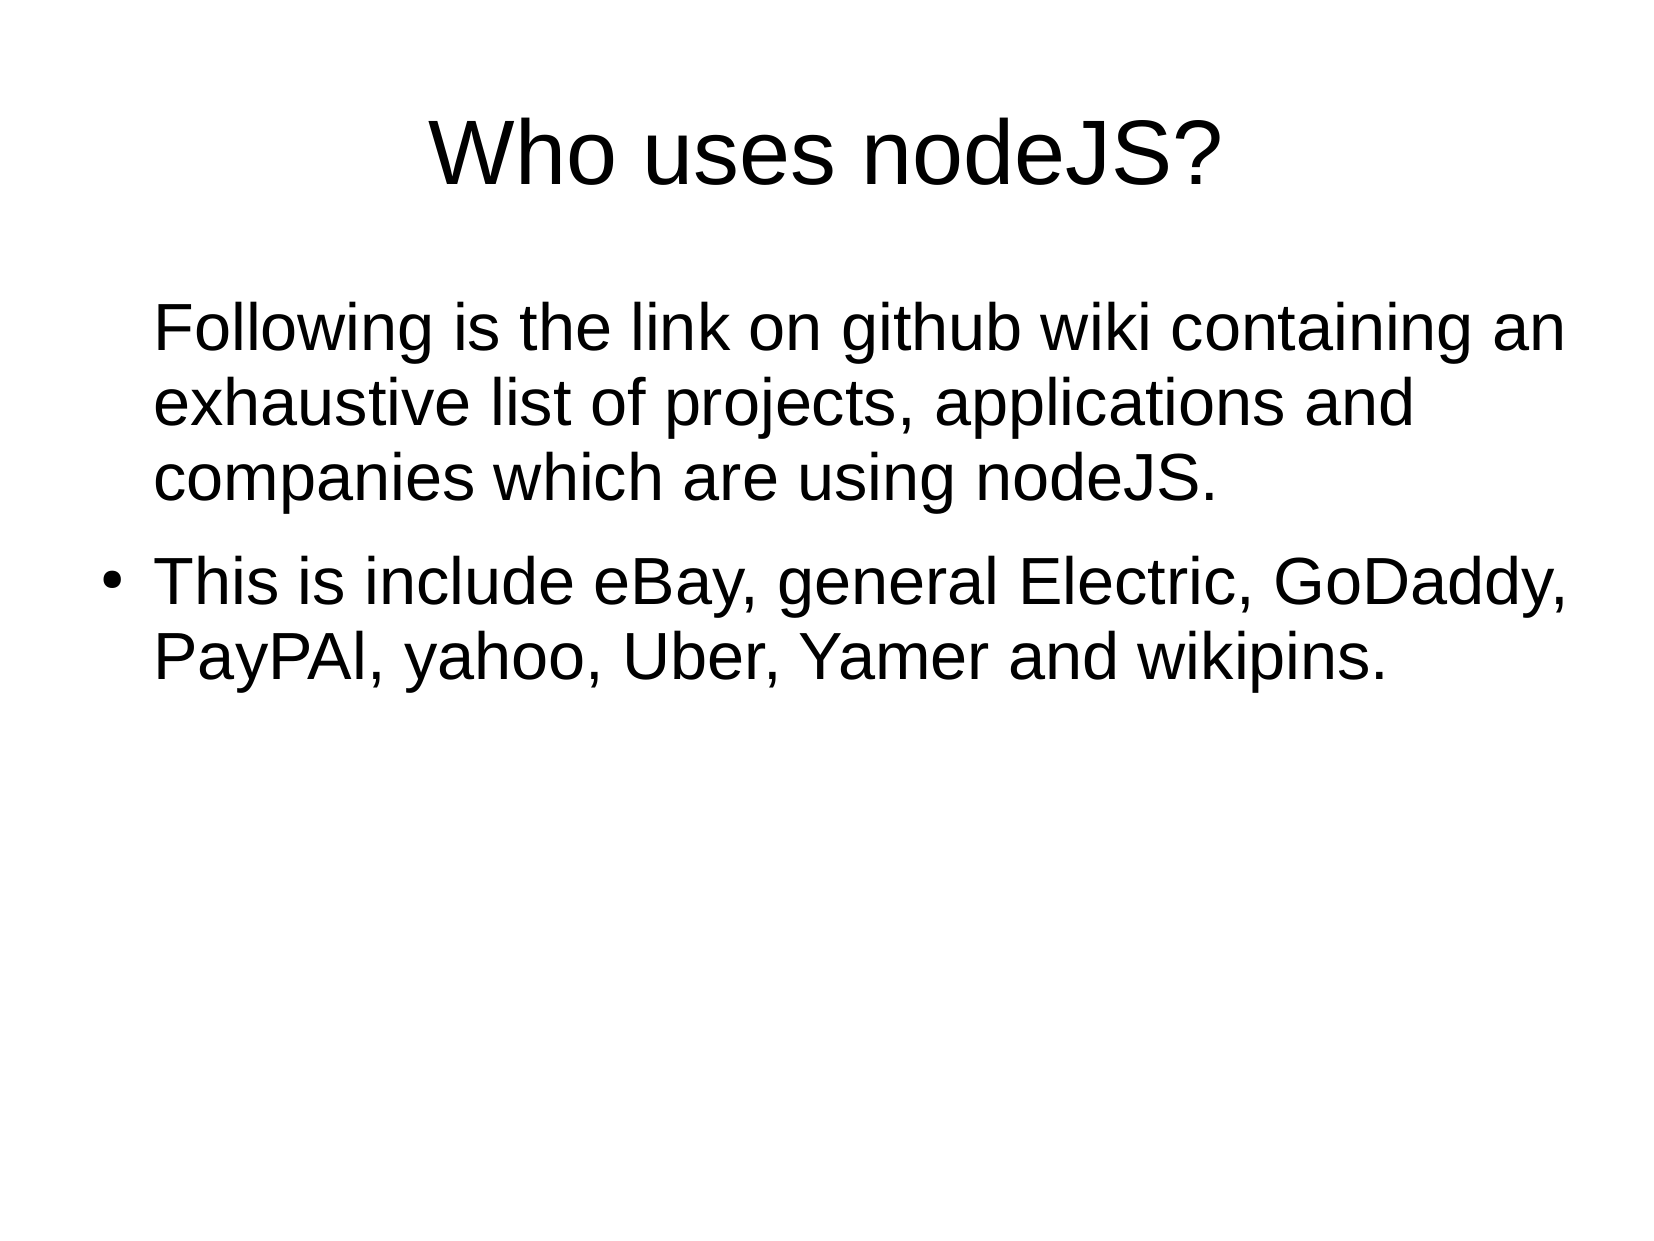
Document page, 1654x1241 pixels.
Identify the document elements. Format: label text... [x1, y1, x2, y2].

title Who uses nodeJS? [82, 49, 1571, 257]
list Following is the link on github wiki containing an exhaustive list of projects, applications and companies which are using nodeJS. This is include eBay, general Electric, GoDaddy, PayPAl, yahoo, Uber, Yamer and wikipins. [82, 290, 1571, 1010]
